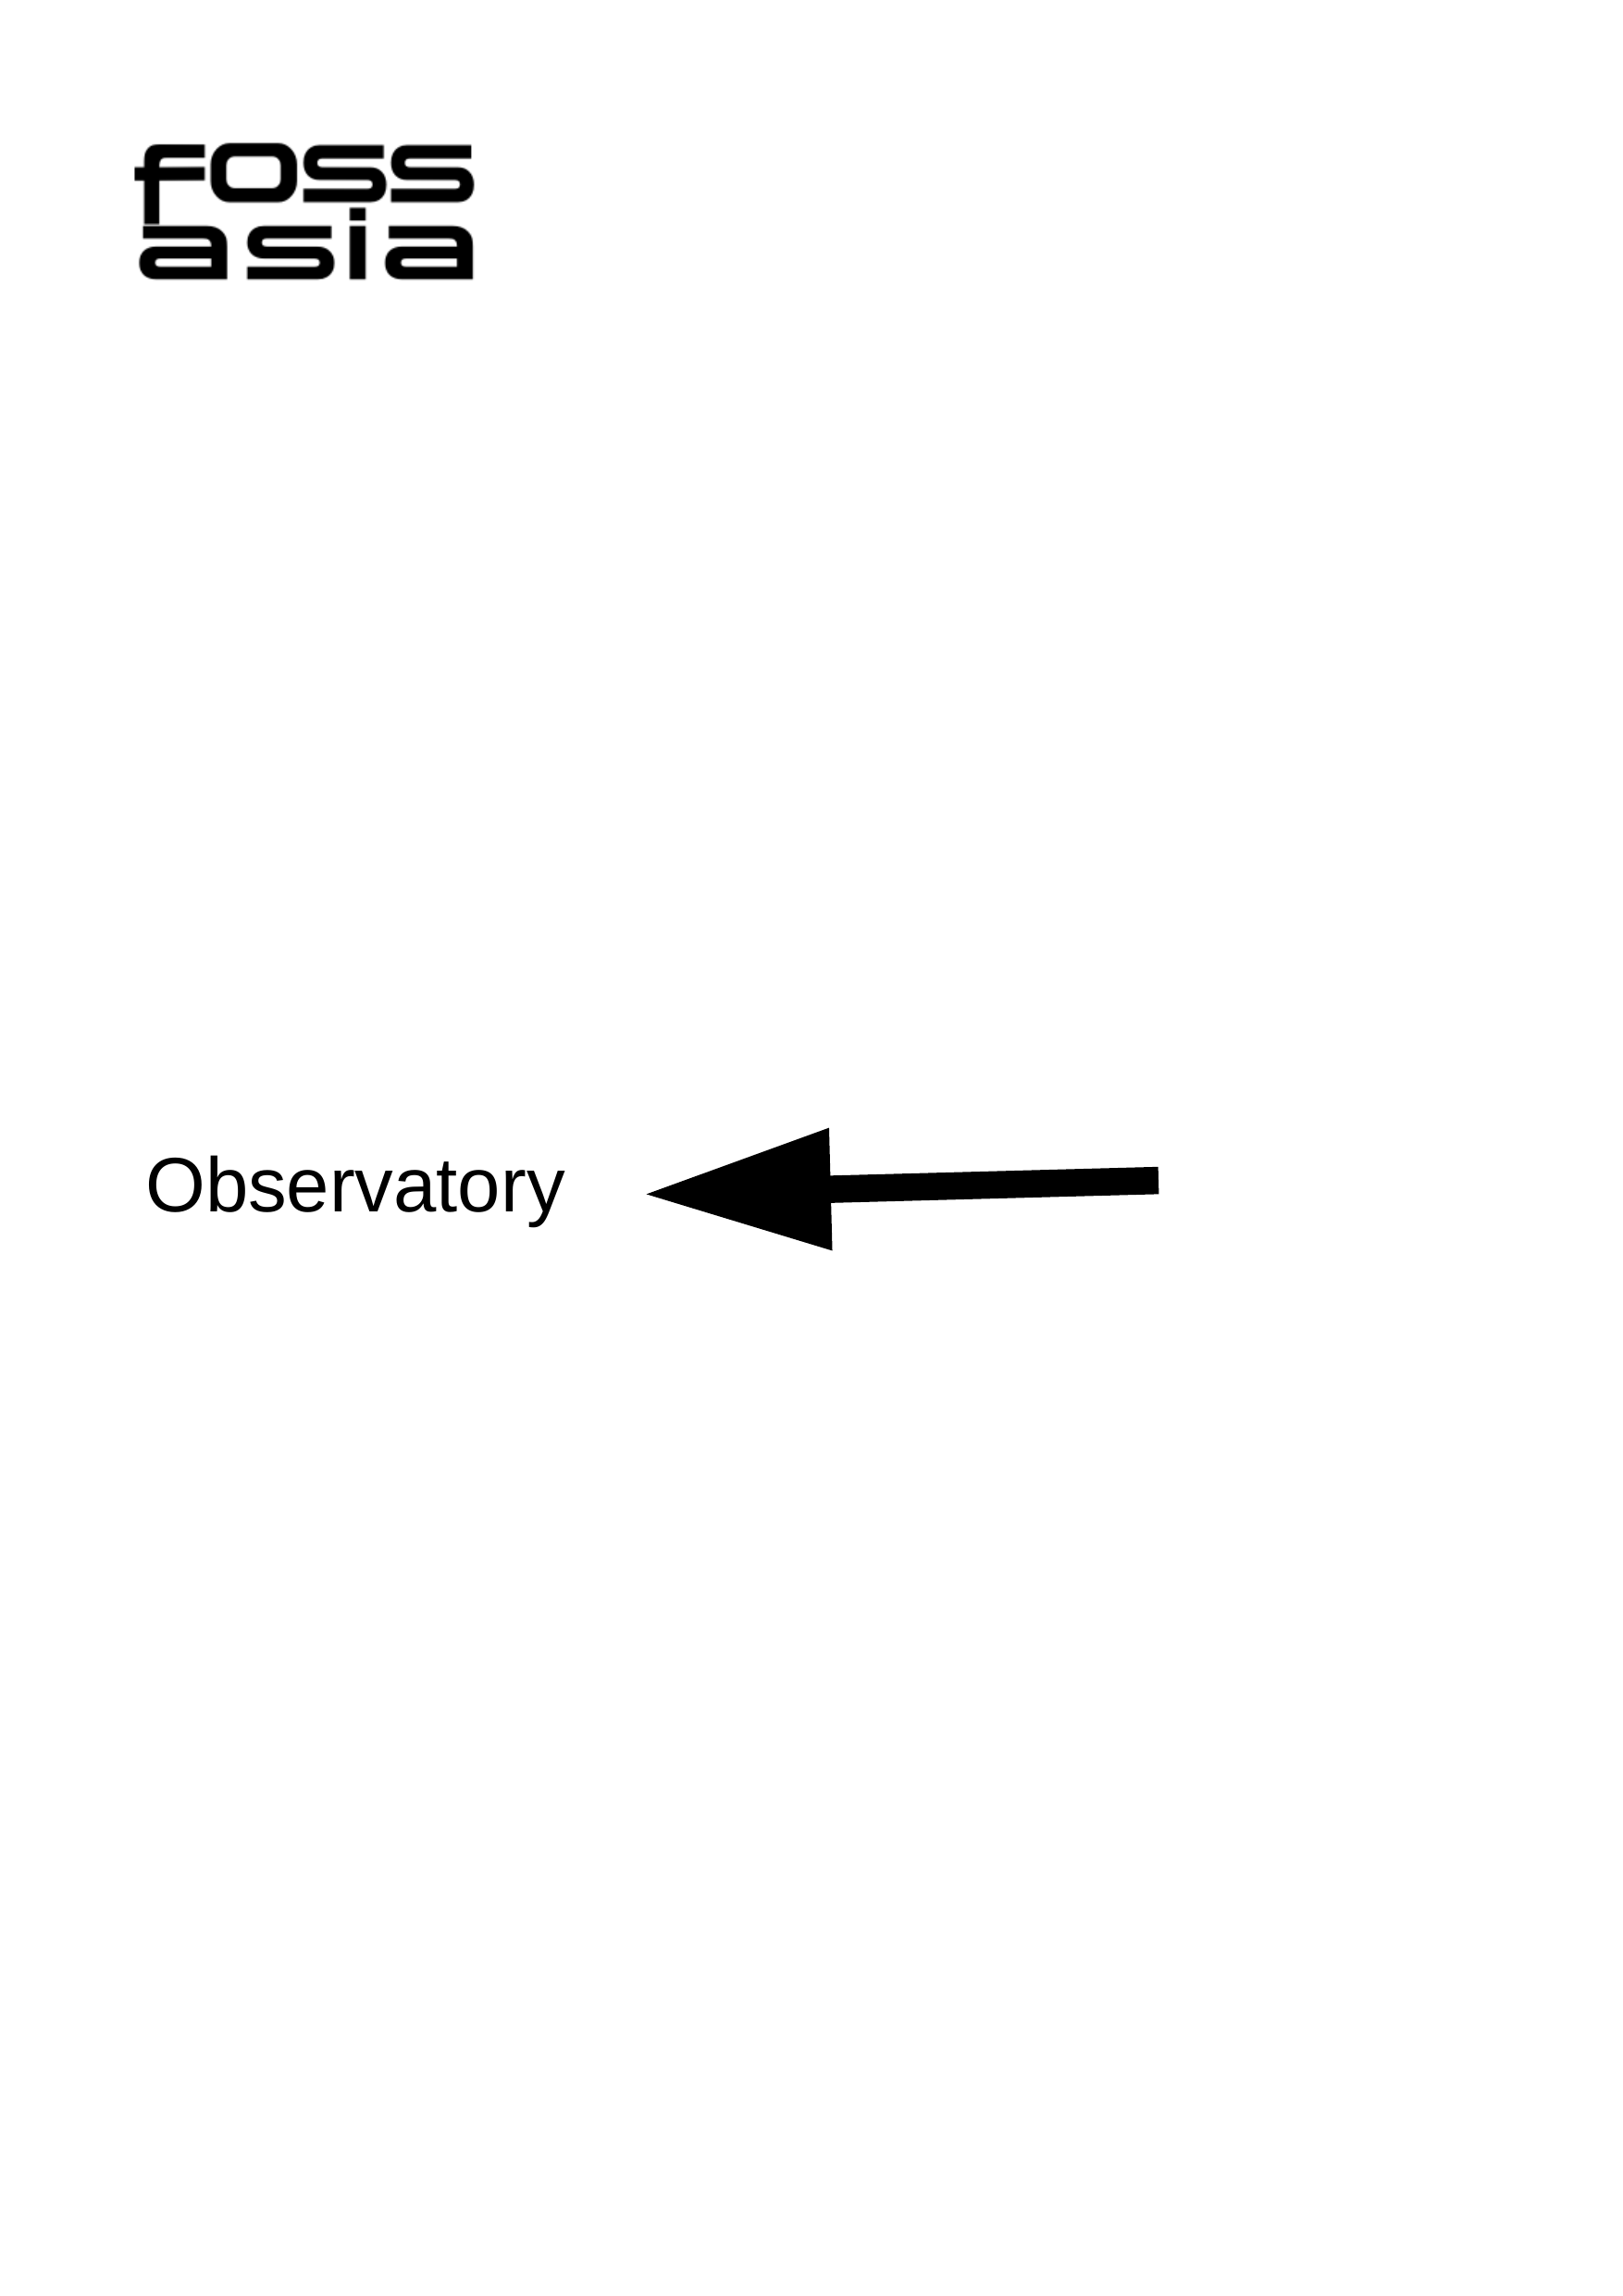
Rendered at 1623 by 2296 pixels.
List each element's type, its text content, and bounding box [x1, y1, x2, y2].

text_box Observatory [131, 1135, 579, 1235]
picture [130, 139, 480, 285]
